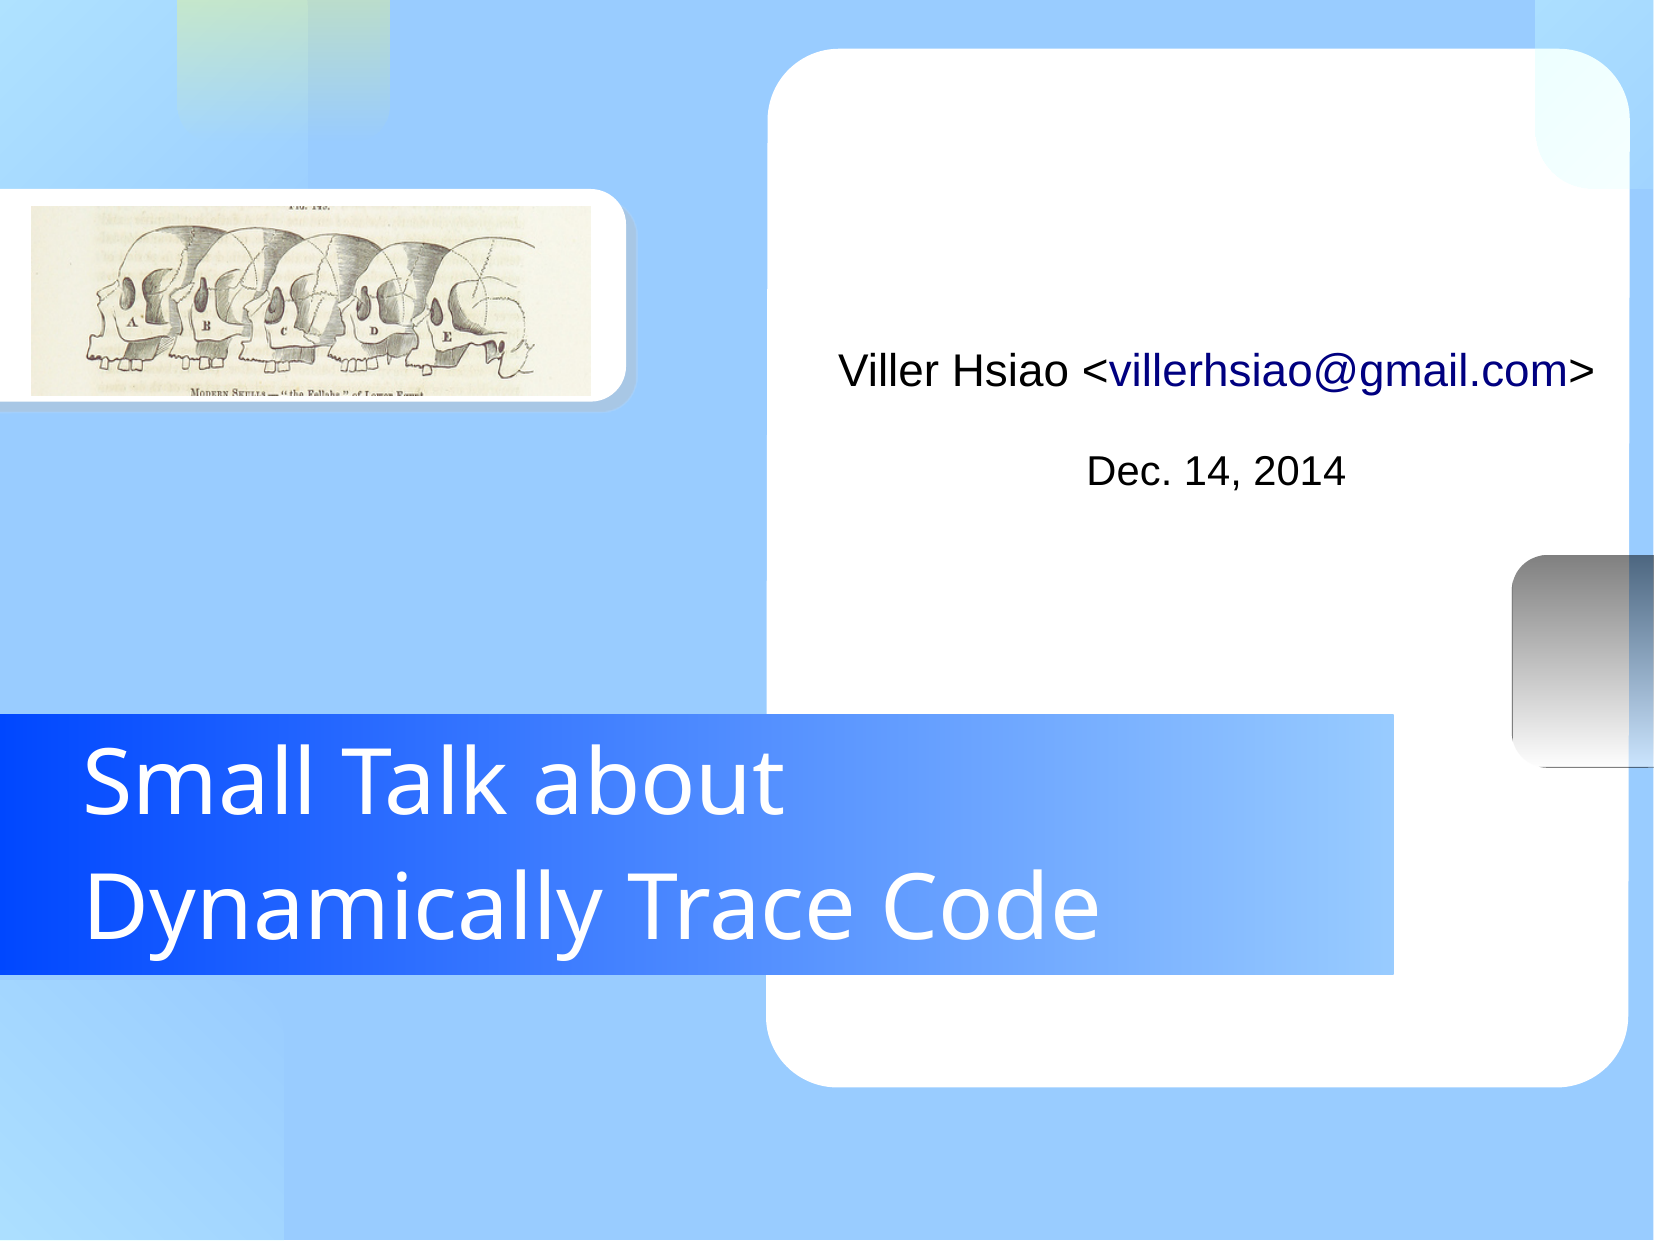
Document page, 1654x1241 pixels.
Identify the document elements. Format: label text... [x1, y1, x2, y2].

subtitle Viller Hsiao <villerhsiao@gmail.com> Dec. 14, 2014 [814, 344, 1619, 495]
picture [31, 206, 591, 396]
title Small Talk about Dynamically Trace Code [82, 734, 1312, 949]
